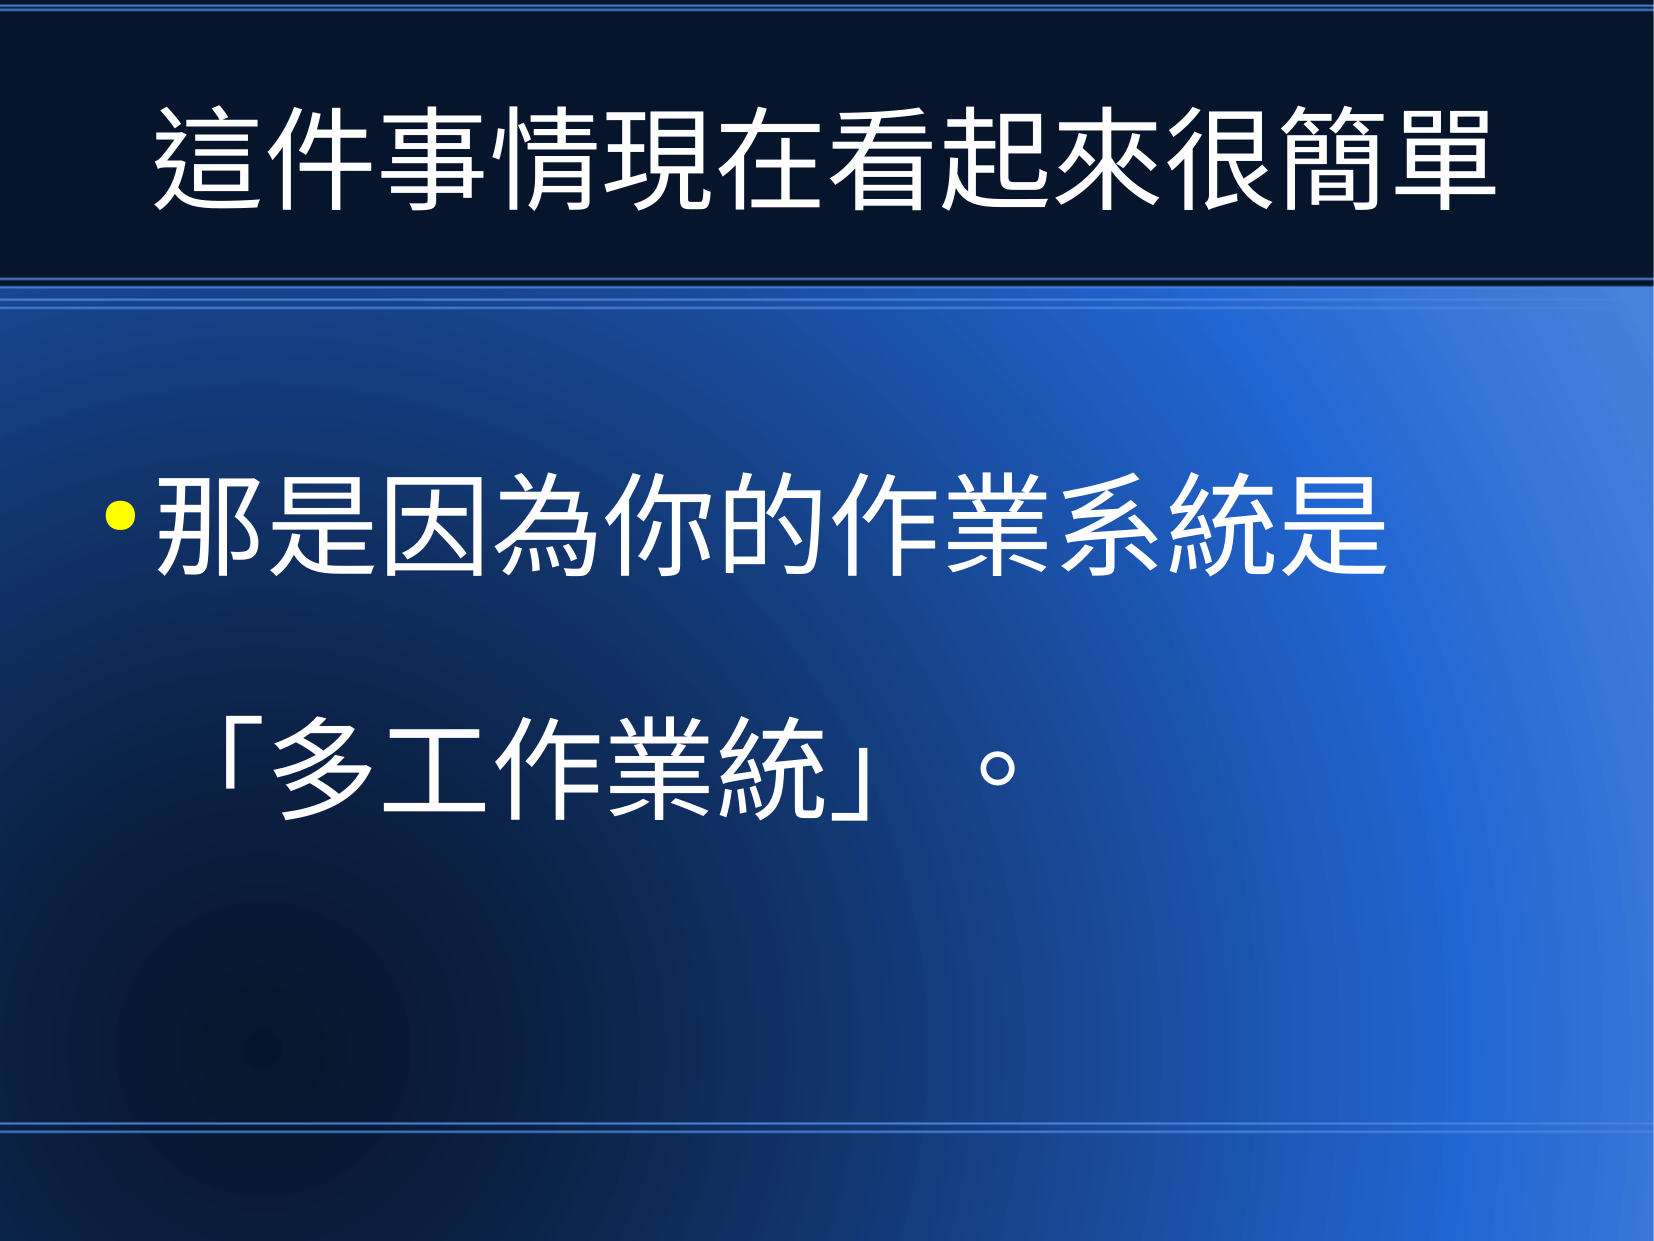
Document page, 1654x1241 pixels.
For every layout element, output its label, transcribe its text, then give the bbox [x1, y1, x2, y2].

picture [0, 0, 1654, 1241]
list 那是因為你的作業系統是「多工作業統」。 [82, 355, 1571, 1241]
title 這件事情現在看起來很簡單 [82, 49, 1571, 257]
